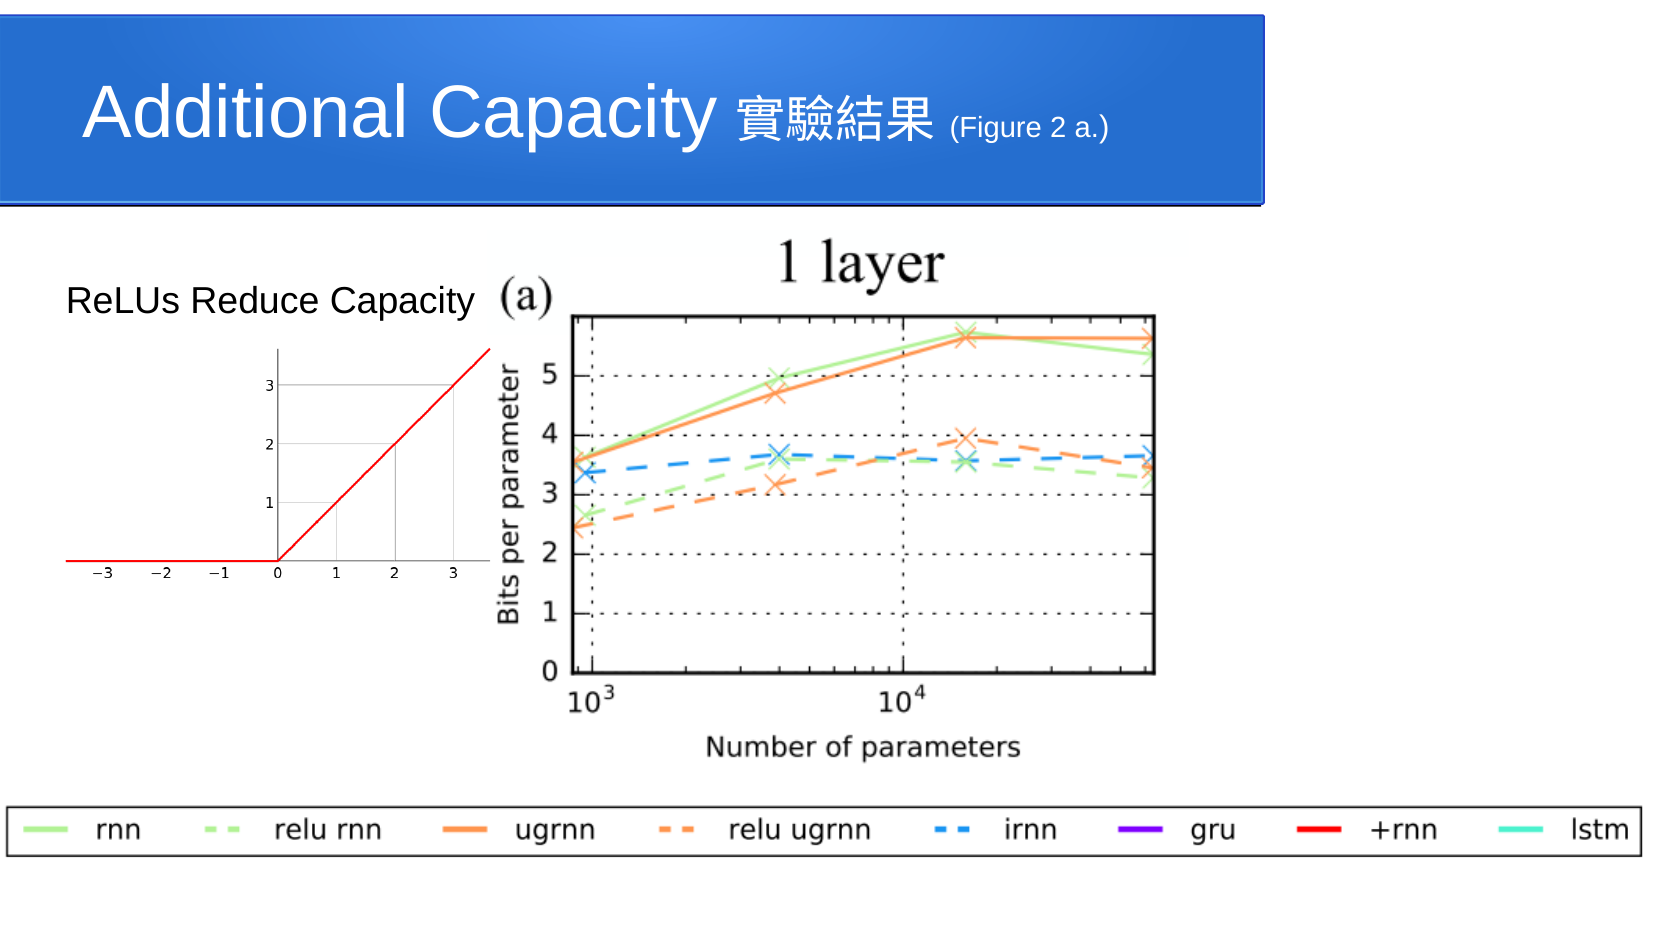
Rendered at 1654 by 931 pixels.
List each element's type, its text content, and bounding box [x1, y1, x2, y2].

picture [58, 230, 1189, 776]
text_box ReLUs Reduce Capacity [51, 271, 491, 329]
title Additional Capacity實驗結果(Figure 2 a.) [82, 35, 1235, 189]
picture [0, 791, 1654, 869]
